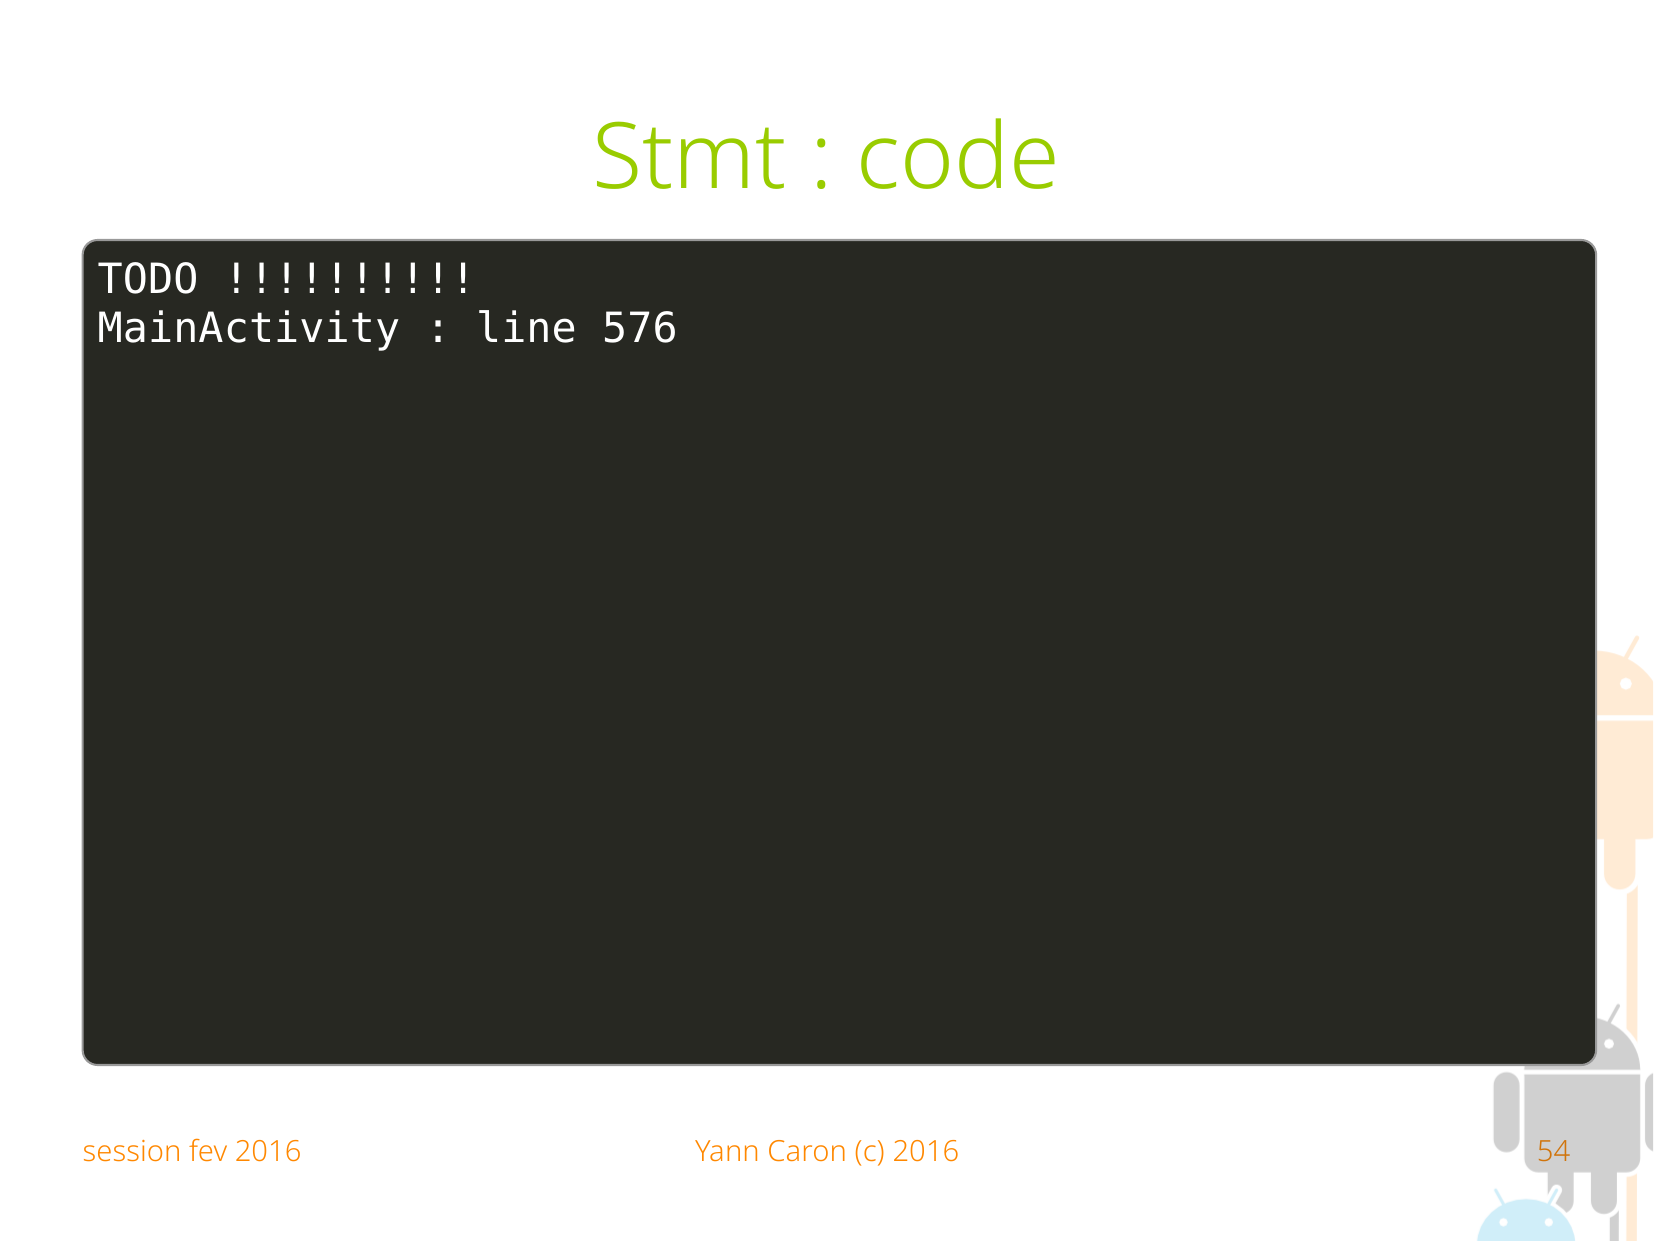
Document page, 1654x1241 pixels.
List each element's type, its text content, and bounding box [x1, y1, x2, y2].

picture [240, 423, 1654, 1241]
title Stmt : code [82, 49, 1571, 240]
text_box TODO !!!!!!!!!! MainActivity : line 576 [82, 240, 1597, 1066]
